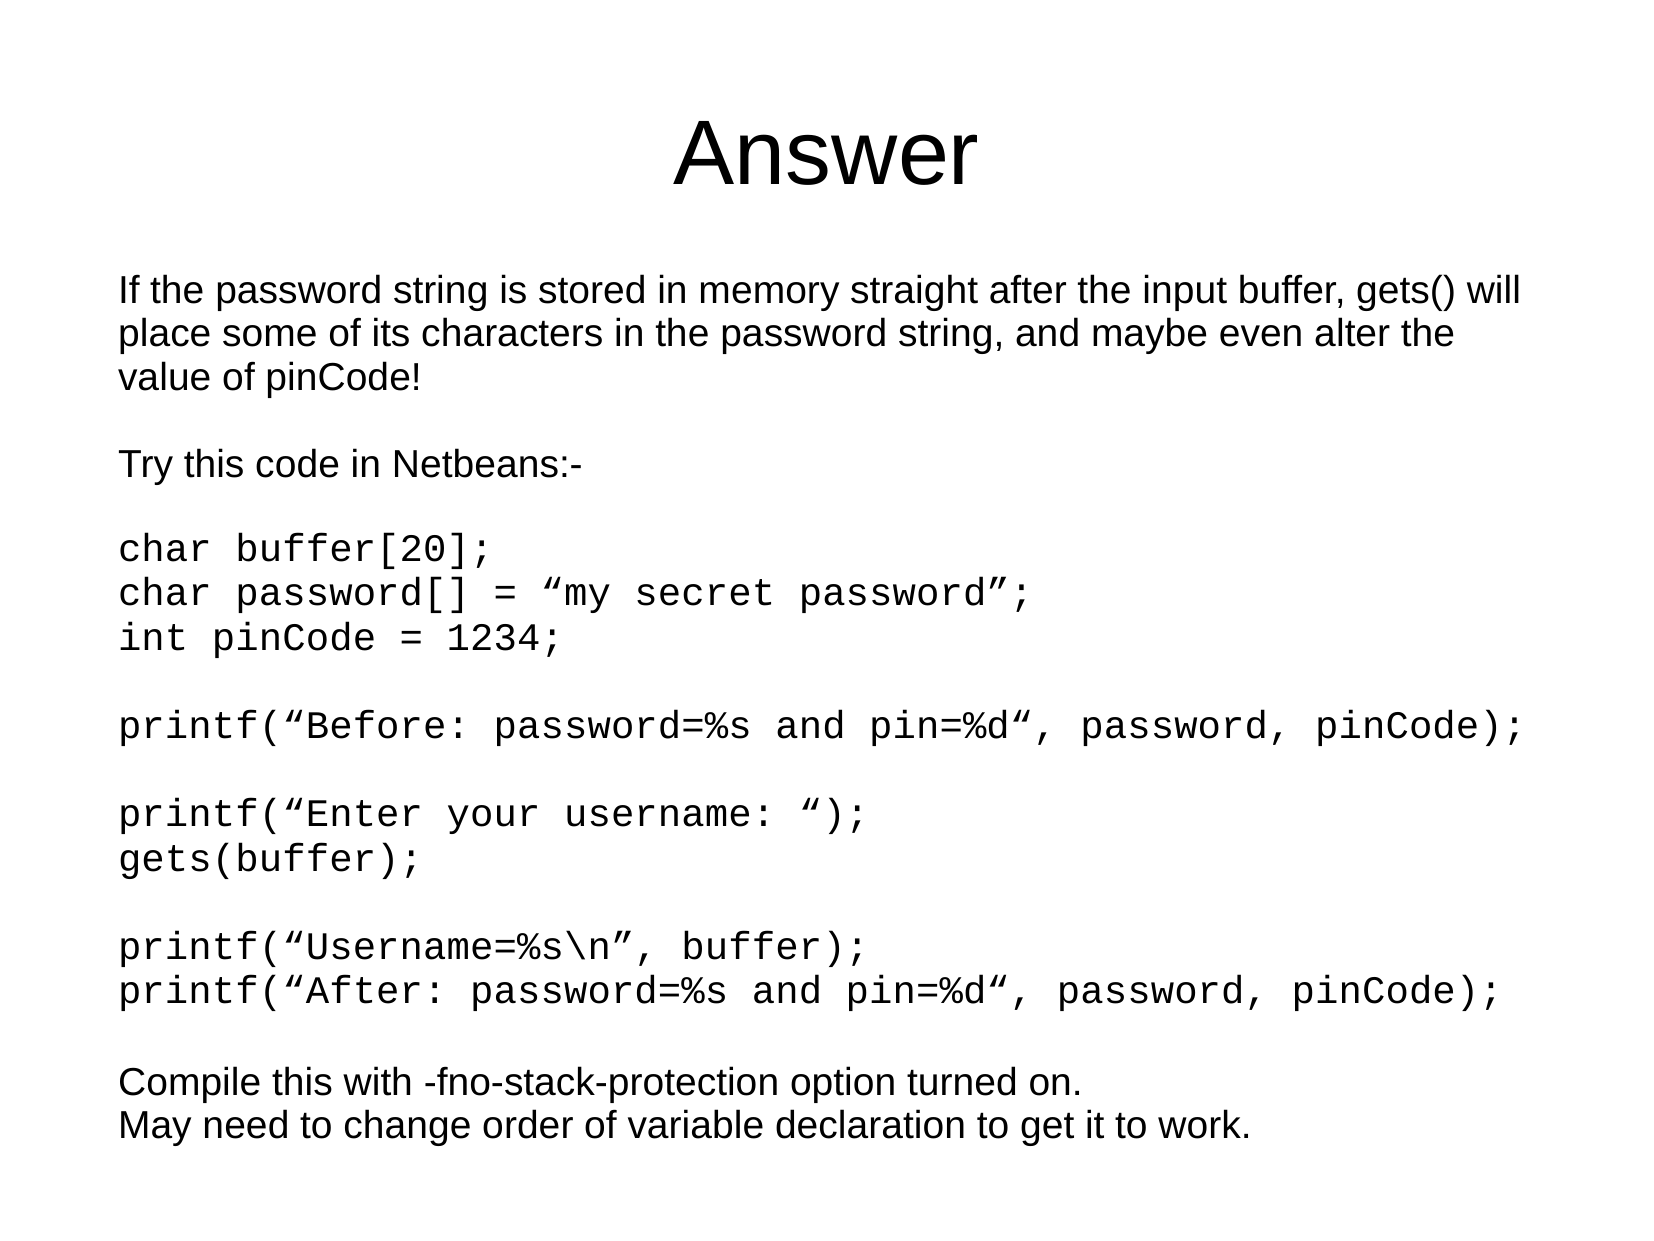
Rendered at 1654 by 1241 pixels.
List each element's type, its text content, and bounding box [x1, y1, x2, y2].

subtitle If the password string is stored in memory straight after the input buffer, gets() will place some of its characters in the password string, and maybe even alter the value of pinCode! Try this code in Netbeans:- char buffer[20]; char password[] = “my secret password”; int pinCode = 1234; printf(“Before: password=%s and pin=%d“, password, pinCode); printf(“Enter your username: “); gets(buffer); printf(“Username=%s\n”, buffer); printf(“After: password=%s and pin=%d“, password, pinCode); Compile this with -fno-stack-protection option turned on. May need to change order of variable declaration to get it to work. [118, 224, 1538, 1158]
title Answer [82, 49, 1571, 257]
